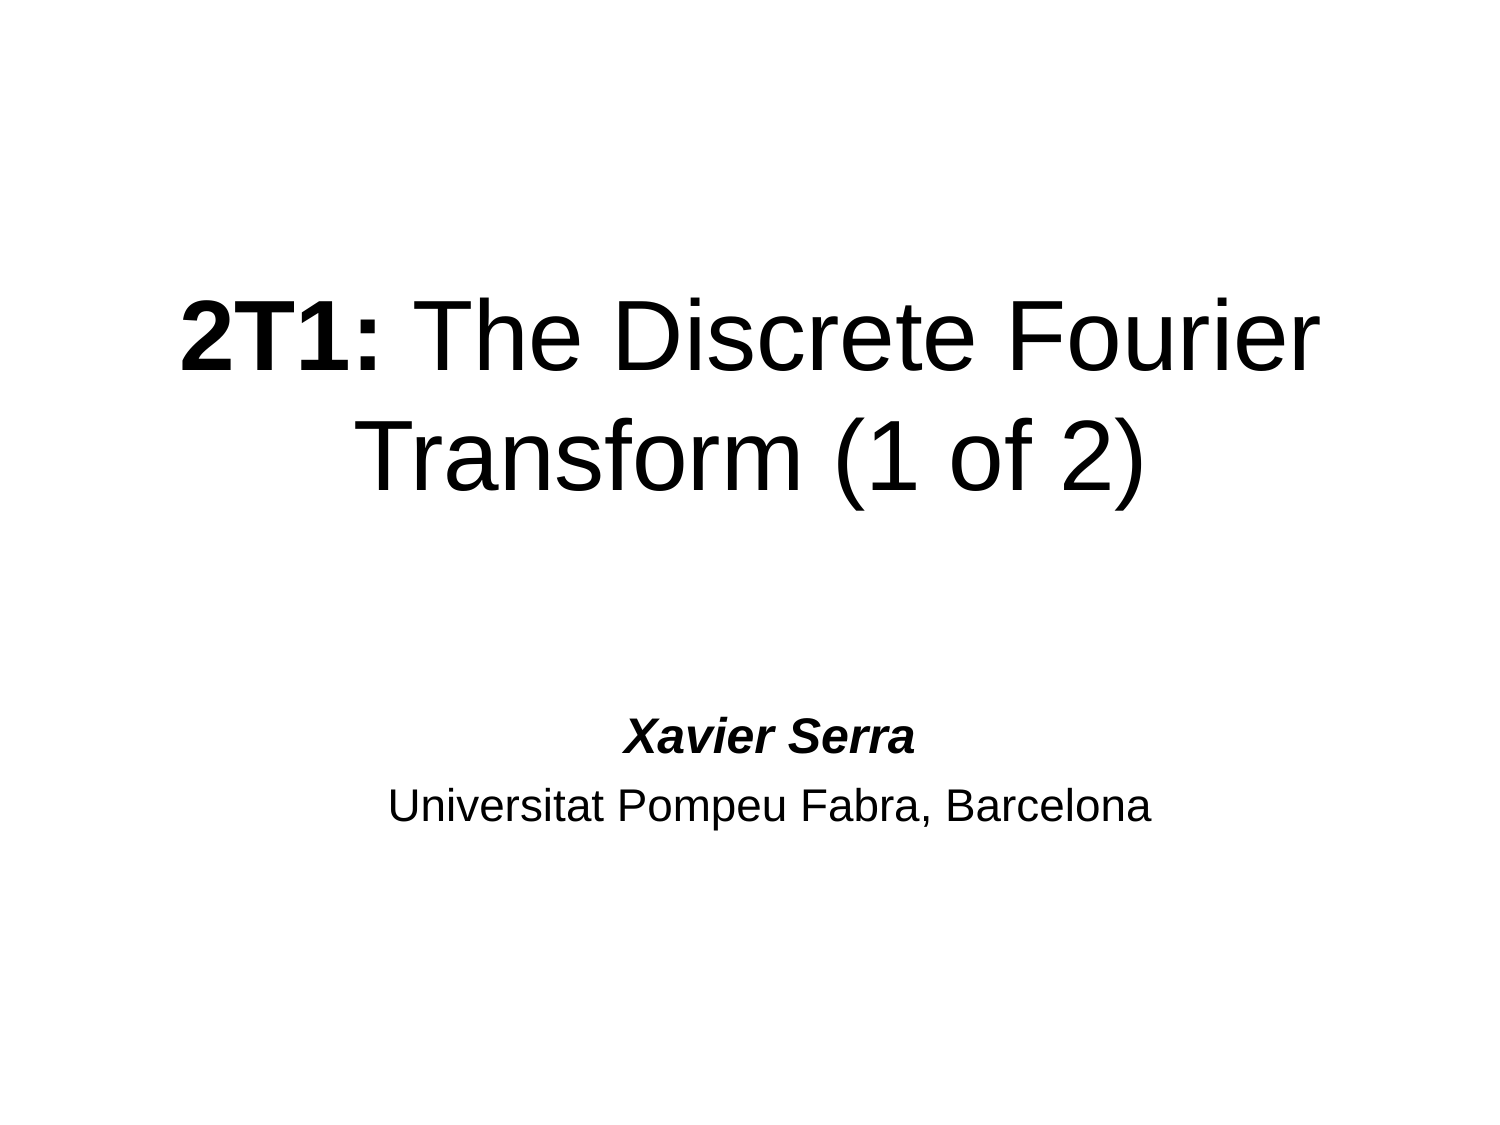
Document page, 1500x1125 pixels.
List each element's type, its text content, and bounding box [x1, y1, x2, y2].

text_box Xavier Serra Universitat Pompeu Fabra, Barcelona [313, 700, 1227, 986]
title 2T1: The Discrete Fourier Transform (1 of 2) [23, 120, 1479, 660]
